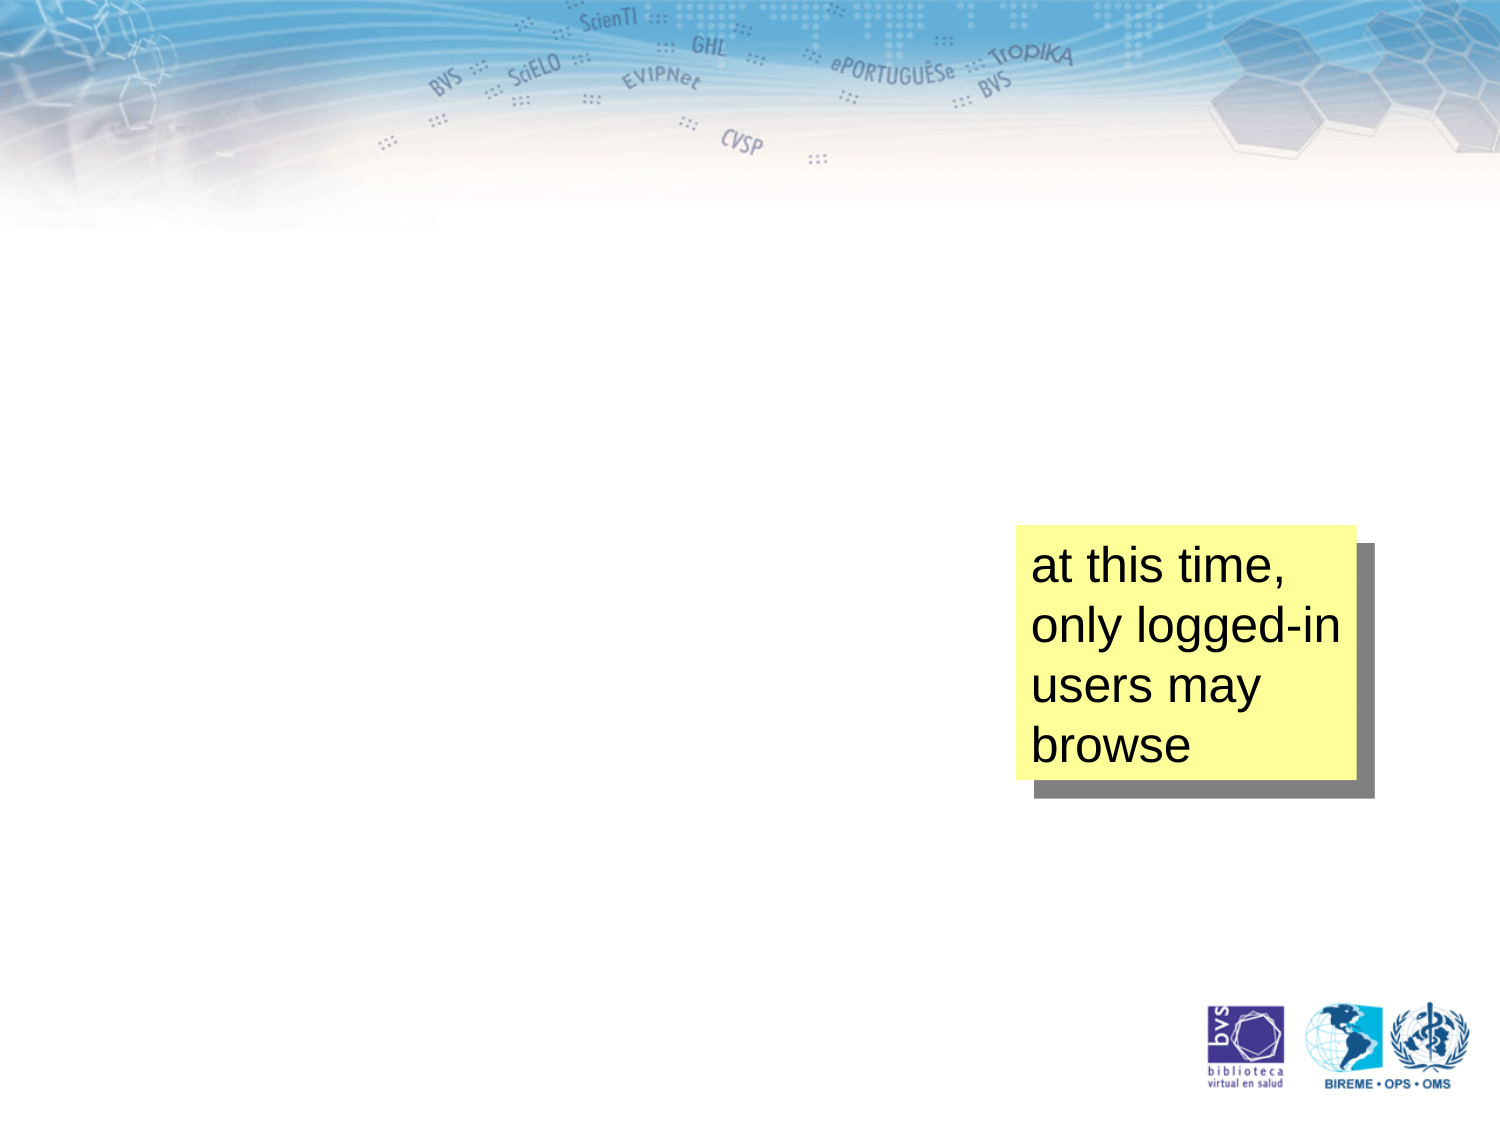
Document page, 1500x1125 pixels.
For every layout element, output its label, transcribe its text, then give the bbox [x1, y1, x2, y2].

picture [0, 0, 1500, 1125]
text_box at this time, only logged-in users may browse [1016, 525, 1357, 781]
